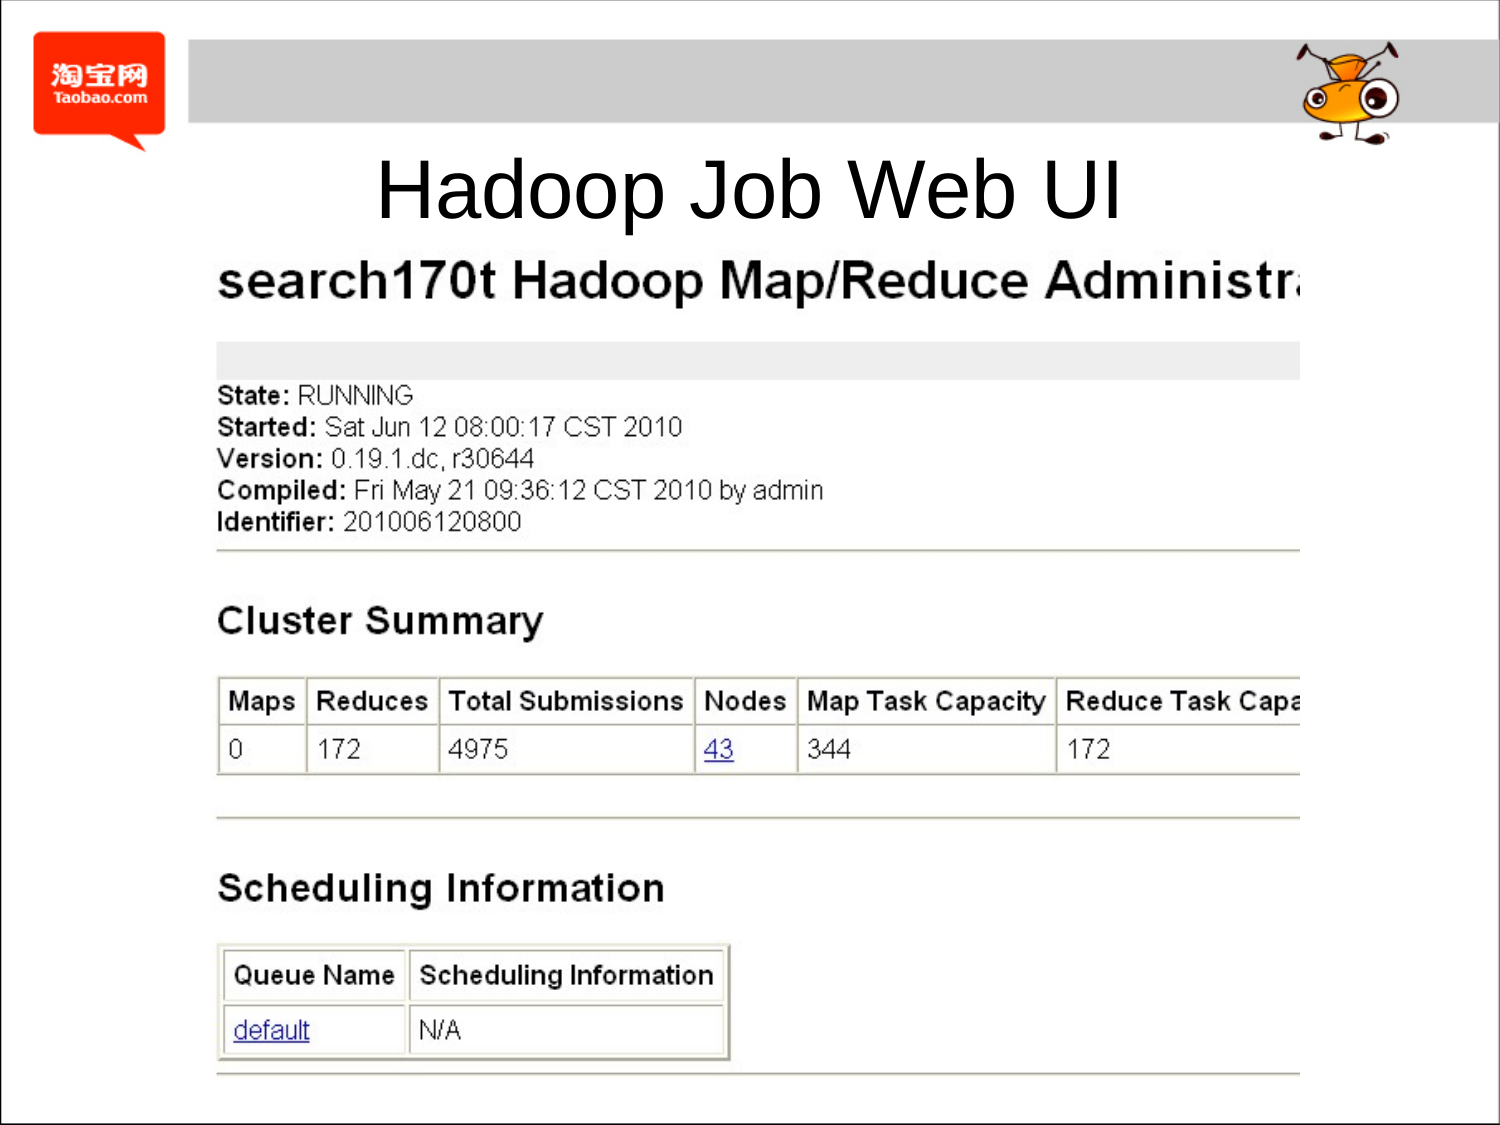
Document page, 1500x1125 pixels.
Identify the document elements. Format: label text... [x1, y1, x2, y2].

title Hadoop Job Web UI [75, 127, 1426, 243]
picture [0, 0, 1500, 1125]
